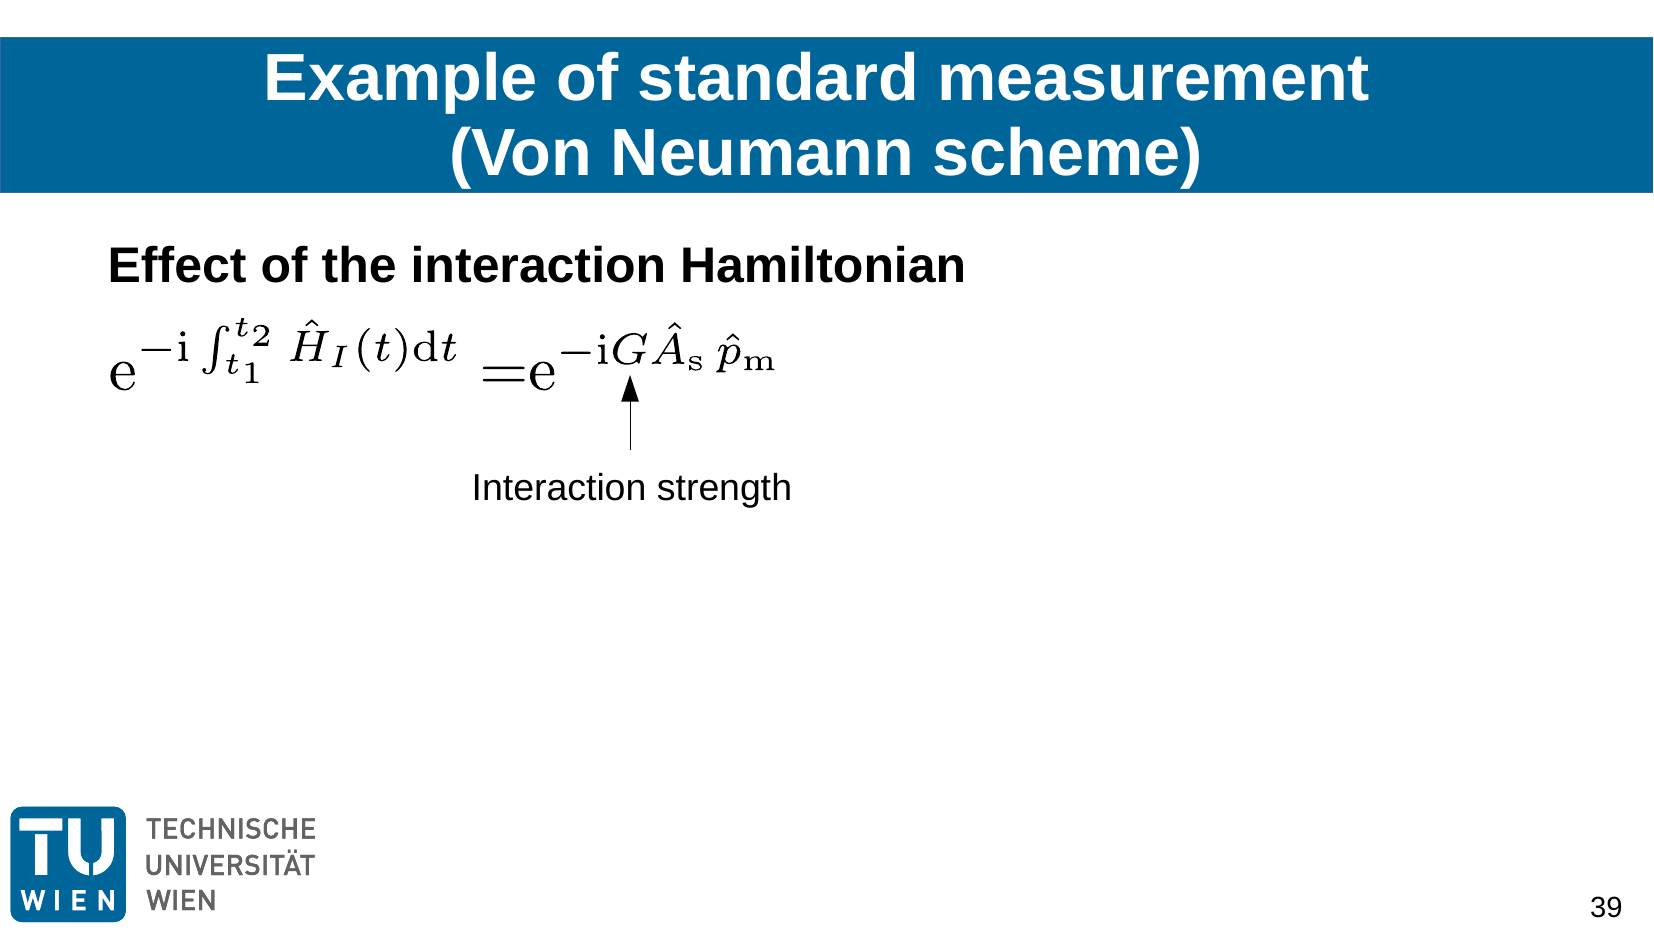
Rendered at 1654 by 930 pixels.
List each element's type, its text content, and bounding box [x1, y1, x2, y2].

title Example of standard measurement (Von Neumann scheme) [0, 37, 1653, 193]
list Effect of the interaction Hamiltonian [107, 236, 1186, 311]
picture [98, 318, 1302, 405]
text_box Interaction strength [456, 459, 807, 516]
